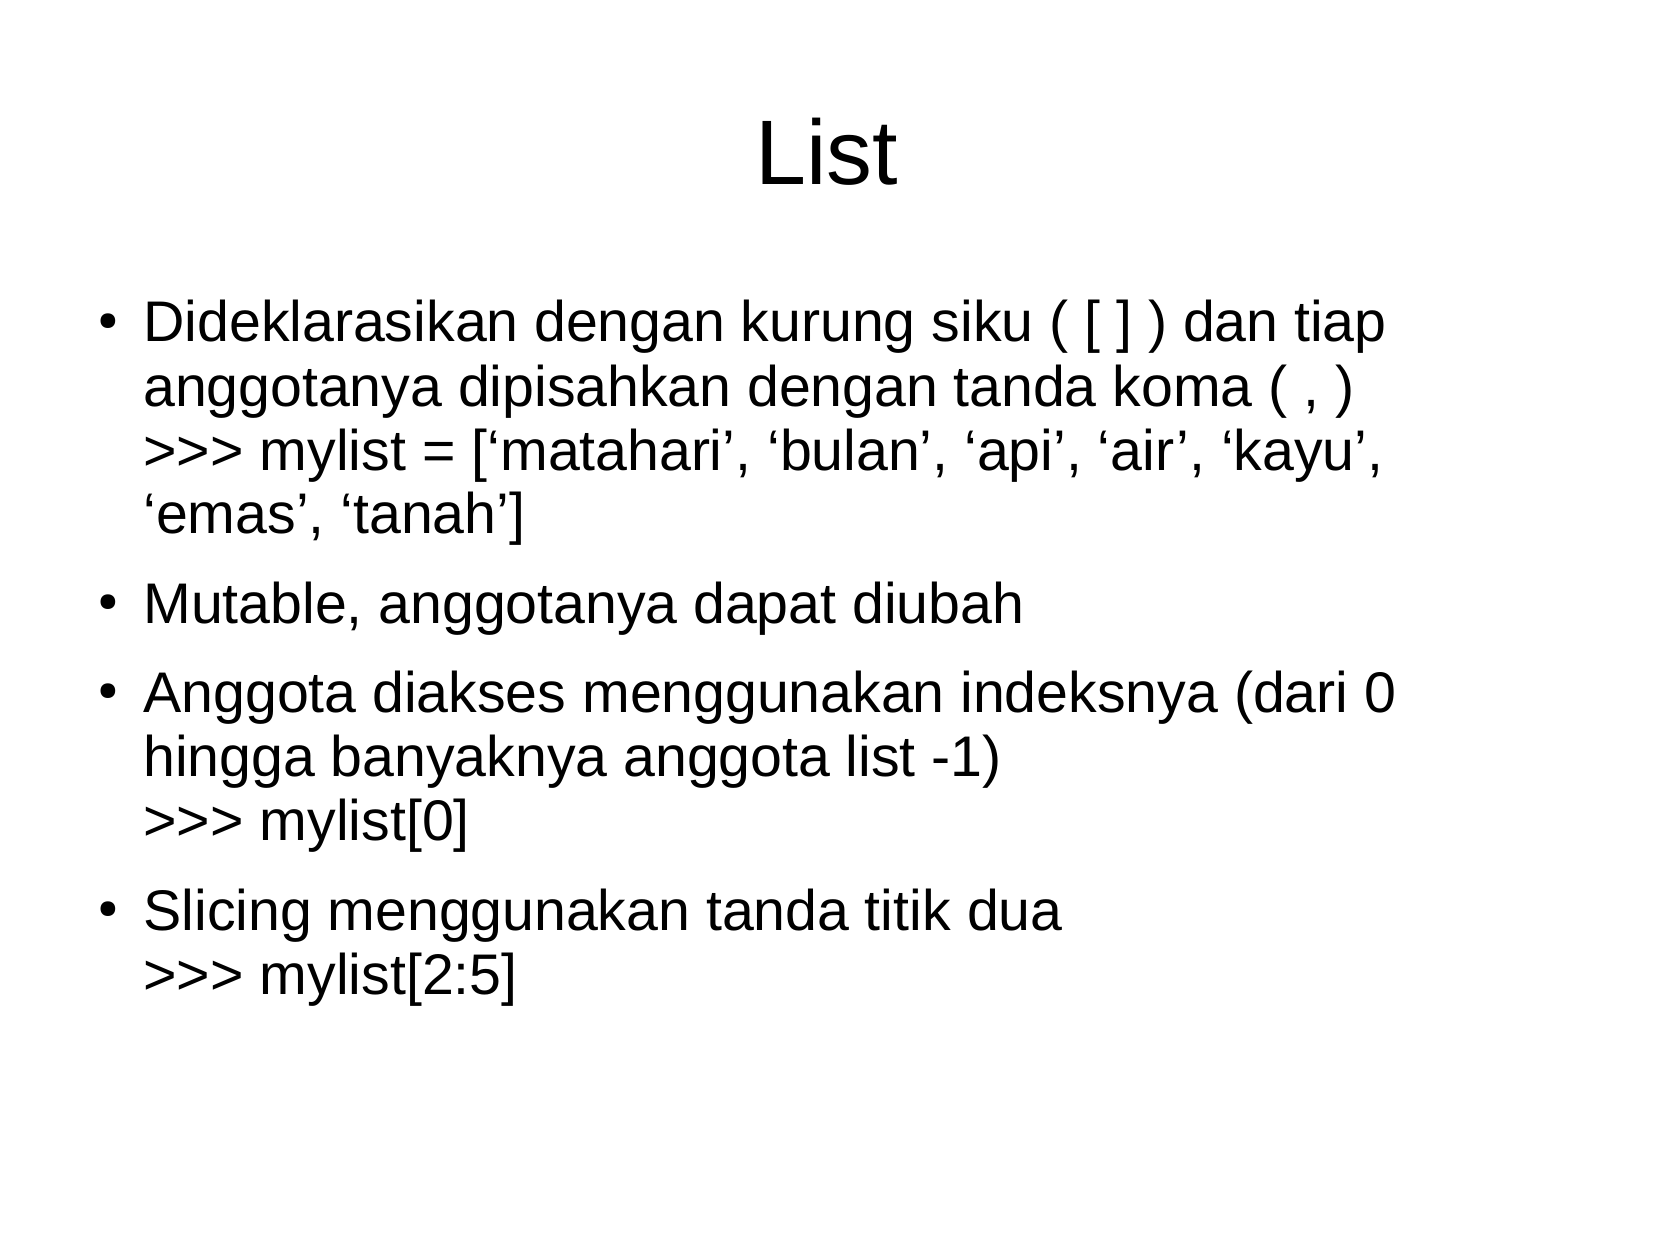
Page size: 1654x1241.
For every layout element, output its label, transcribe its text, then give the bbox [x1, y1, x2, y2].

list Dideklarasikan dengan kurung siku ( [ ] ) dan tiap anggotanya dipisahkan dengan tanda koma ( , ) >>> mylist = [‘matahari’, ‘bulan’, ‘api’, ‘air’, ‘kayu’, ‘emas’, ‘tanah’] Mutable, anggotanya dapat diubah Anggota diakses menggunakan indeksnya (dari 0 hingga banyaknya anggota list -1) >>> mylist[0] Slicing menggunakan tanda titik dua >>> mylist[2:5] [82, 290, 1571, 1010]
title List [82, 49, 1571, 257]
